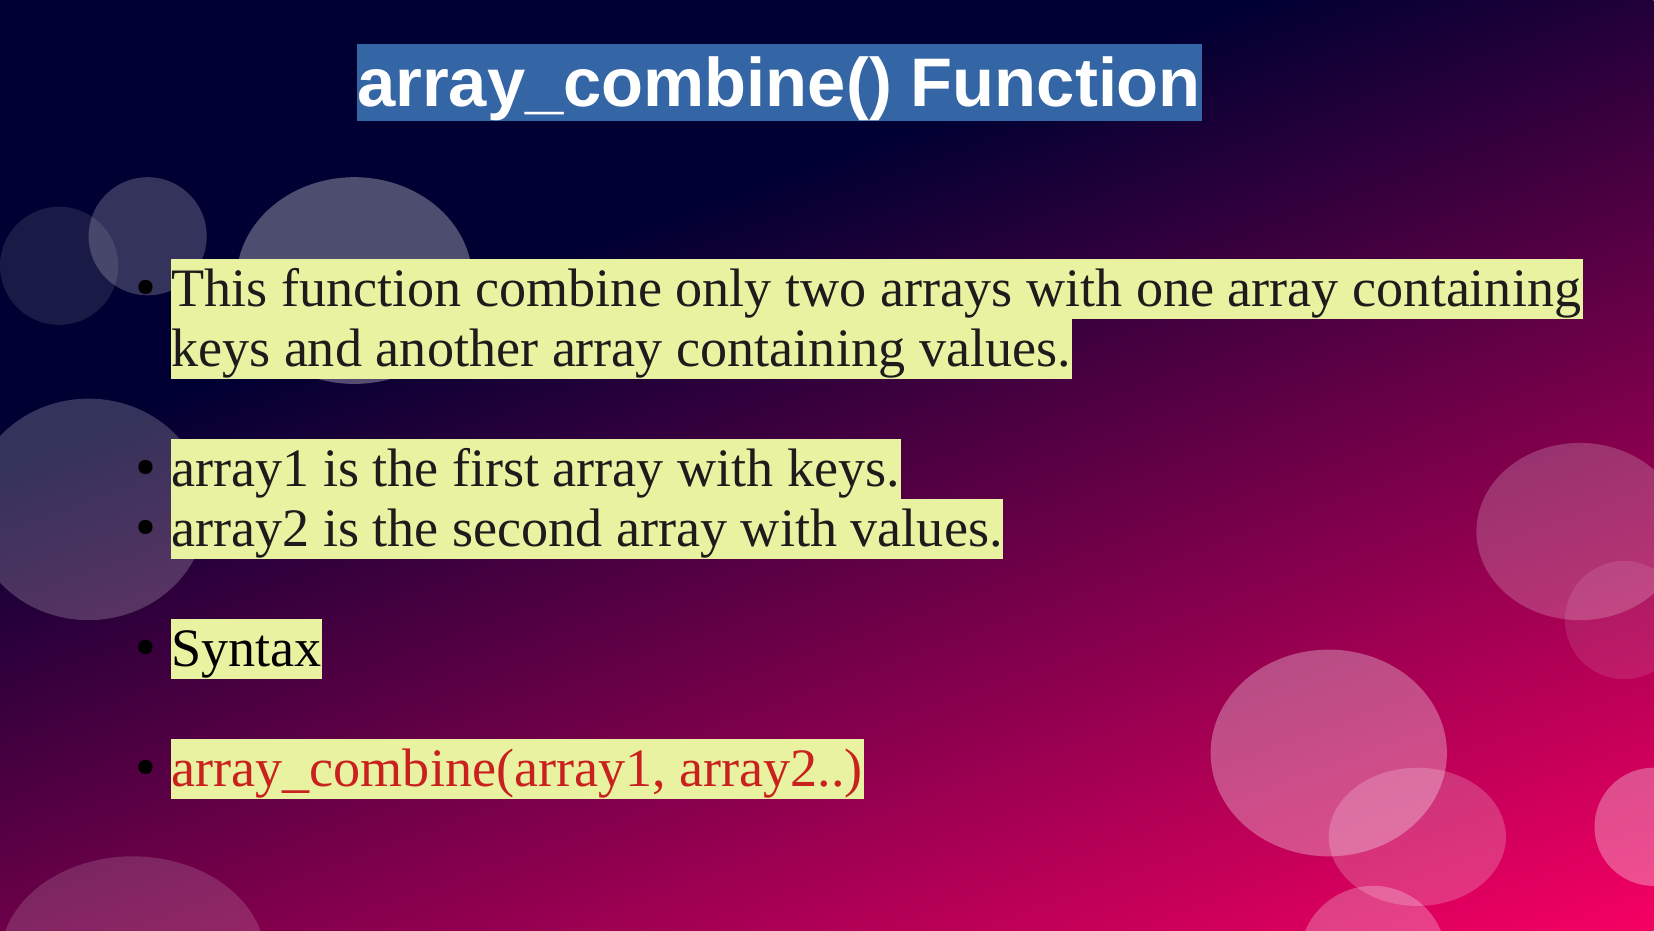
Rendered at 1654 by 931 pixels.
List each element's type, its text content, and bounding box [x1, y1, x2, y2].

title array_combine() Function [135, 17, 1625, 129]
subtitle This function combine only two arrays with one array containing keys and another array containing values. array1 is the first array with keys. array2 is the second array with values. Syntax array_combine(array1, array2..) [135, 129, 1625, 931]
